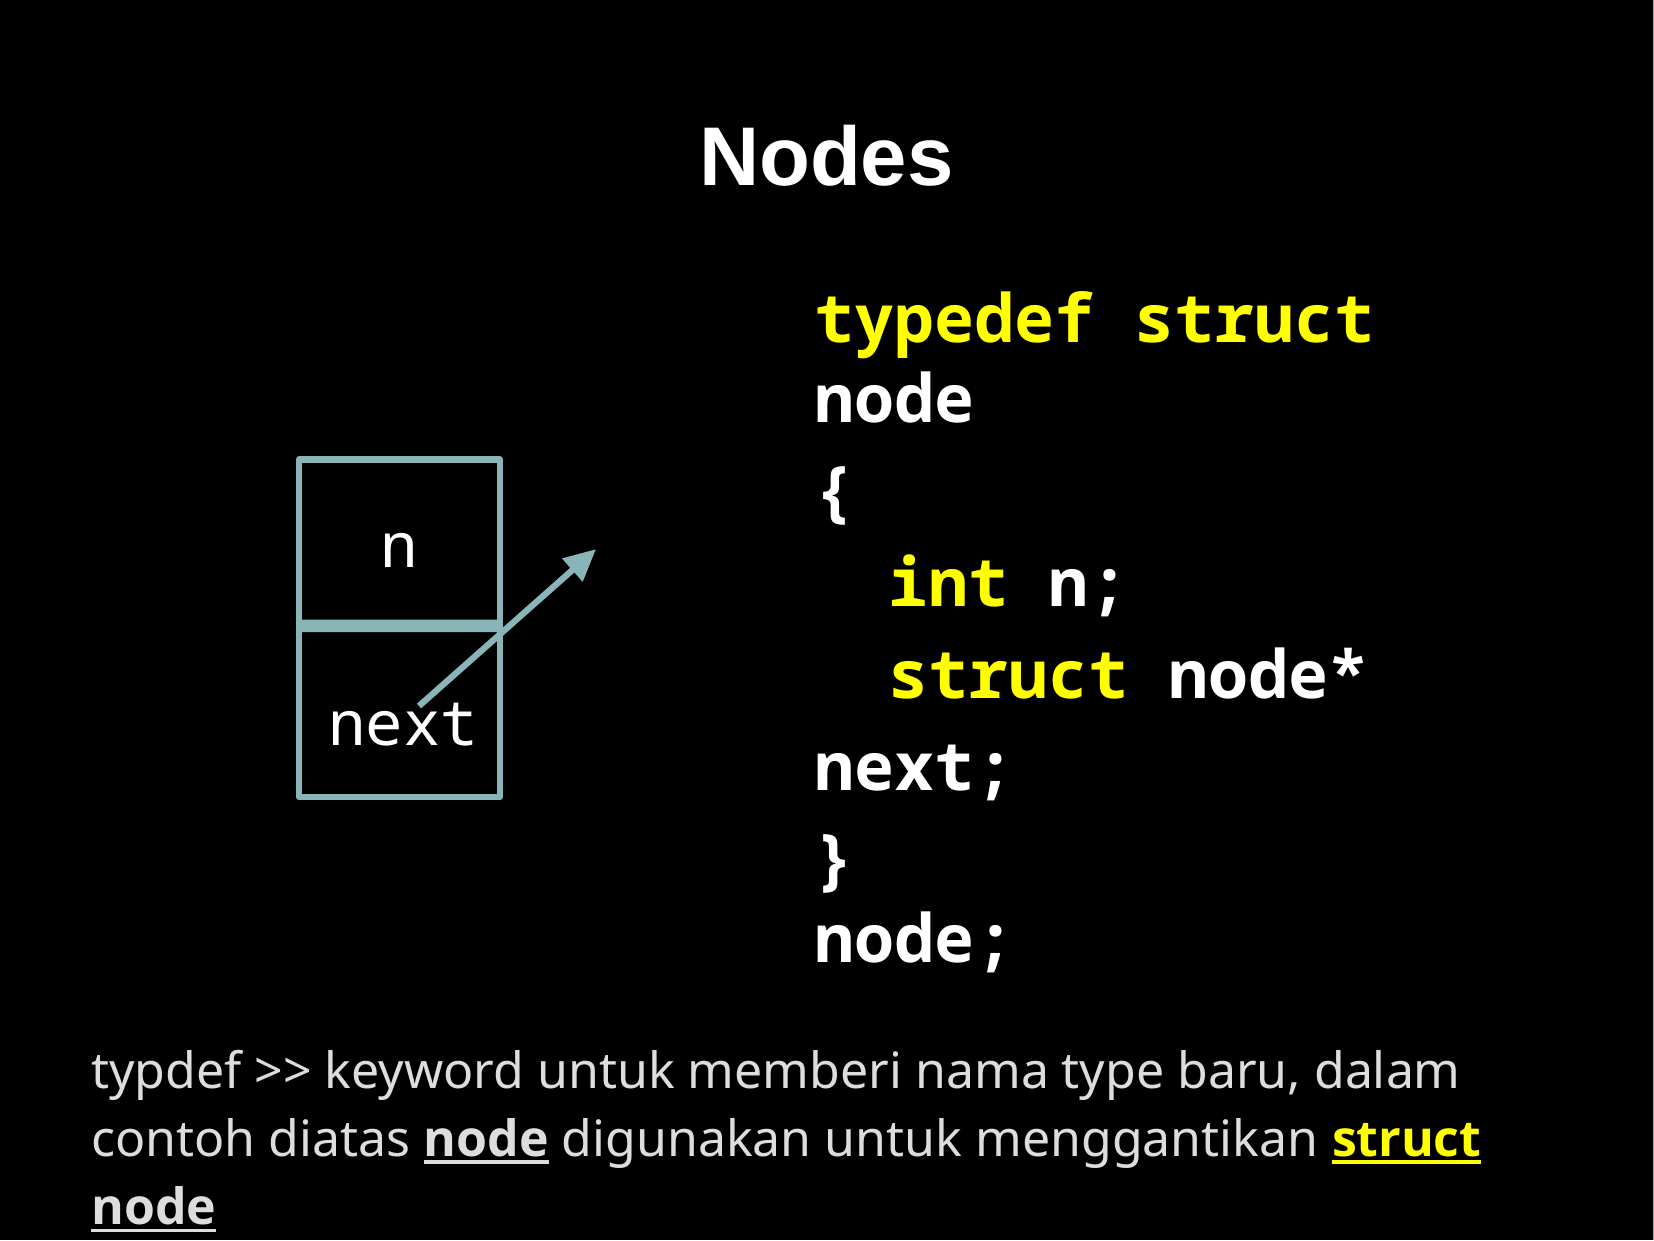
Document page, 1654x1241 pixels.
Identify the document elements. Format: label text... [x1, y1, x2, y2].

text_box n [365, 489, 461, 585]
text_box typedef struct node { int n; struct node* next; } node; [799, 330, 1536, 922]
text_box typdef >> keyword untuk memberi nama type baru, dalam contoh diatas node digunakan untuk menggantikan struct node [76, 1027, 1589, 1211]
text_box Nodes [109, 46, 1545, 278]
text_box next [313, 668, 514, 764]
